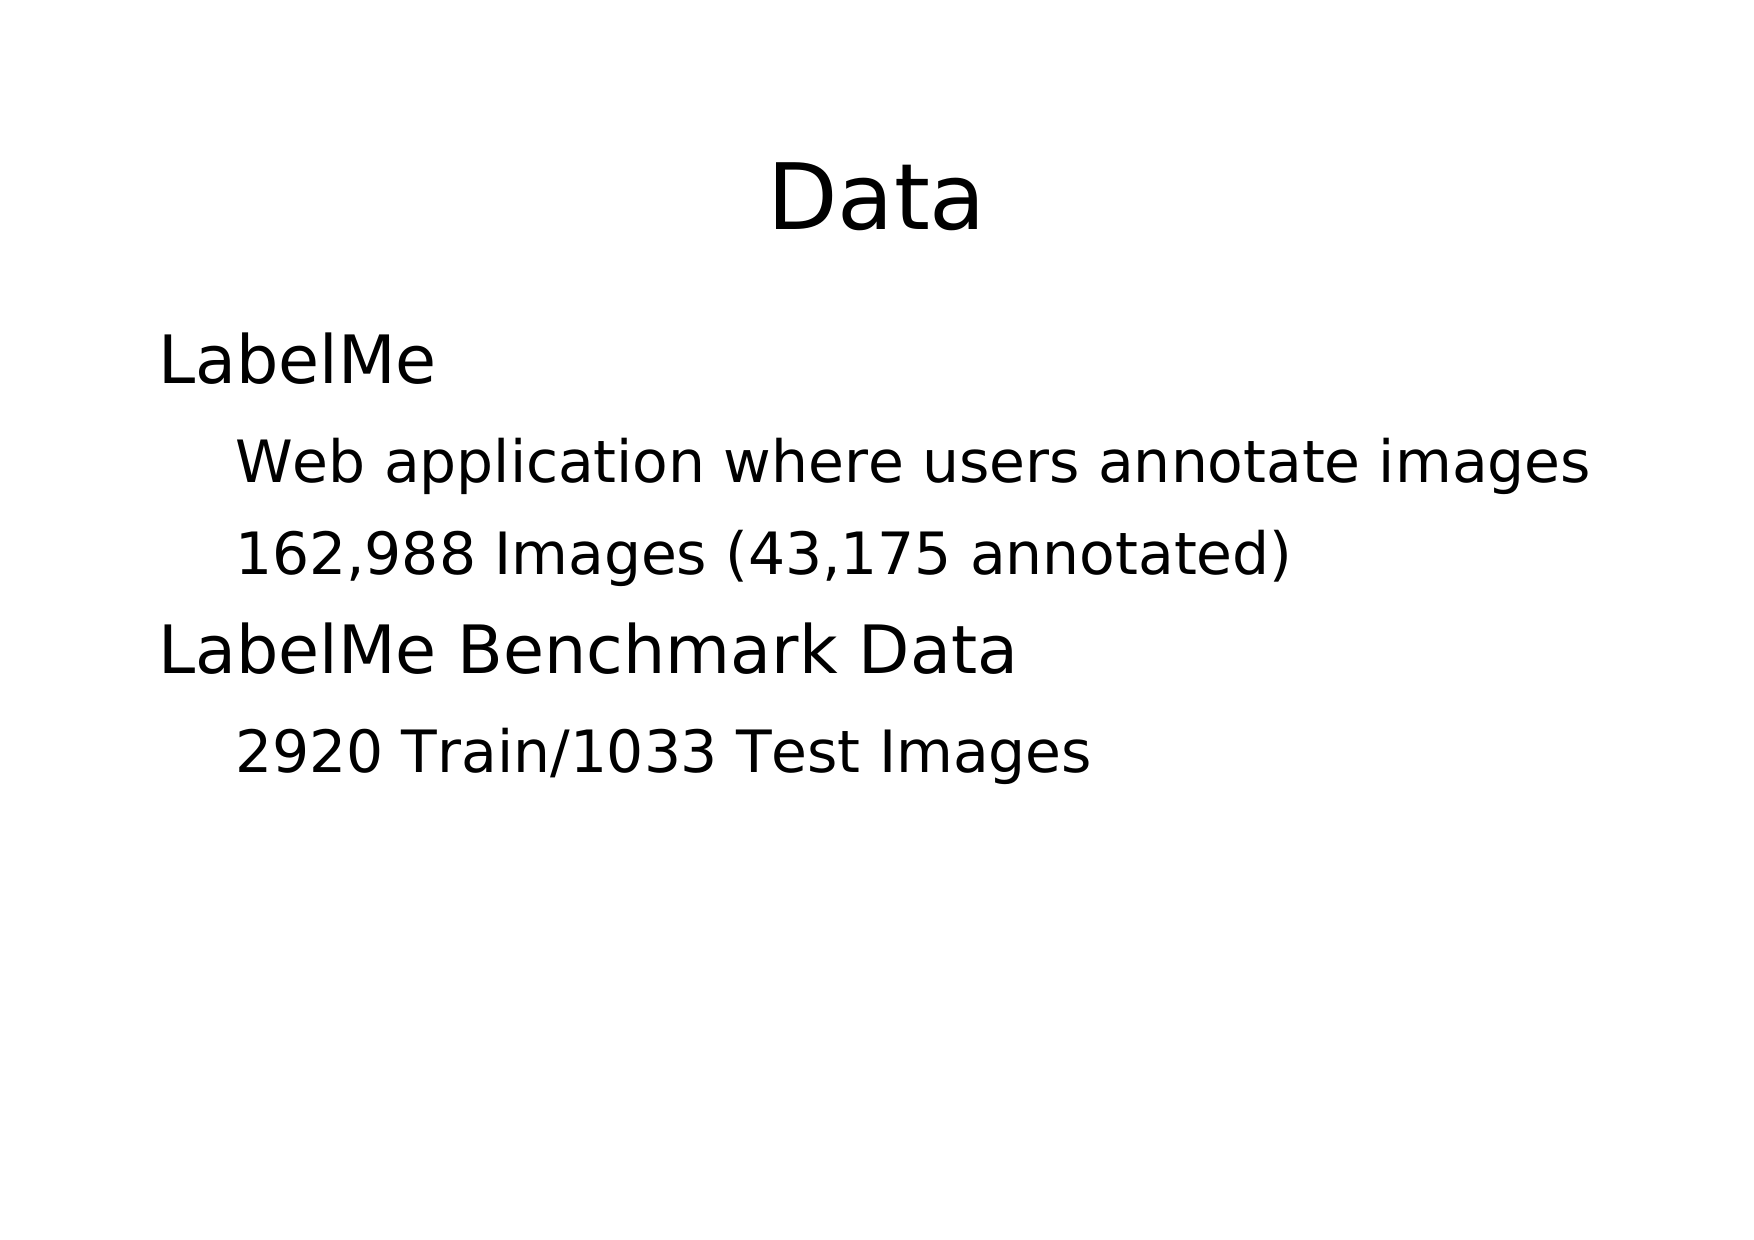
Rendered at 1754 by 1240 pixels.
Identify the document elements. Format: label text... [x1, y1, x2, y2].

title Data [140, 111, 1614, 284]
list LabelMe Web application where users annotate images 162,988 Images (43,175 annotated) LabelMe Benchmark Data 2920 Train/1033 Test Images [140, 321, 1614, 1047]
